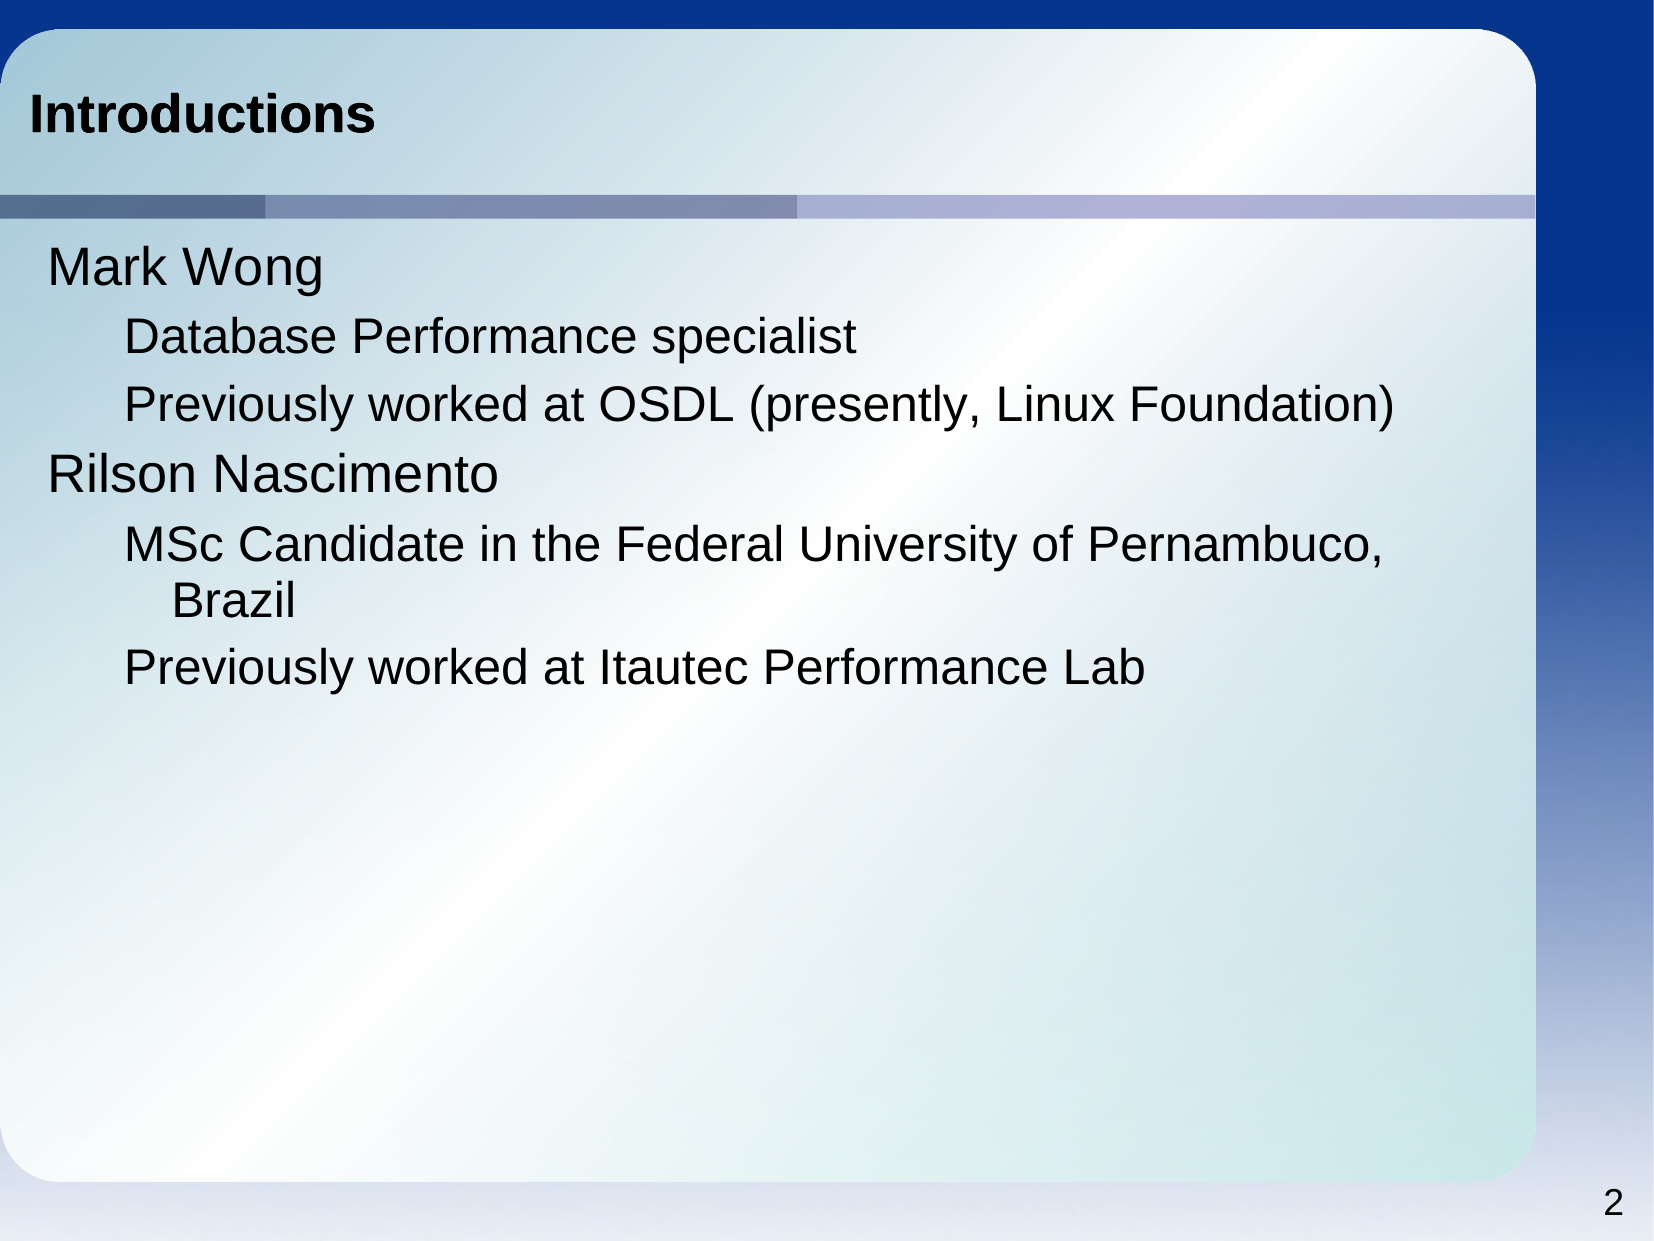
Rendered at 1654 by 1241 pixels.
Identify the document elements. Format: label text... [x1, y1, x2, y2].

picture [0, 0, 1654, 1241]
title Introductions [29, 49, 1506, 178]
list Mark Wong Database Performance specialist Previously worked at OSDL (presently, Linux Foundation) Rilson Nascimento MSc Candidate in the Federal University of Pernambuco, Brazil Previously worked at Itautec Performance Lab [29, 236, 1506, 1152]
text_box [0, 29, 1536, 1182]
